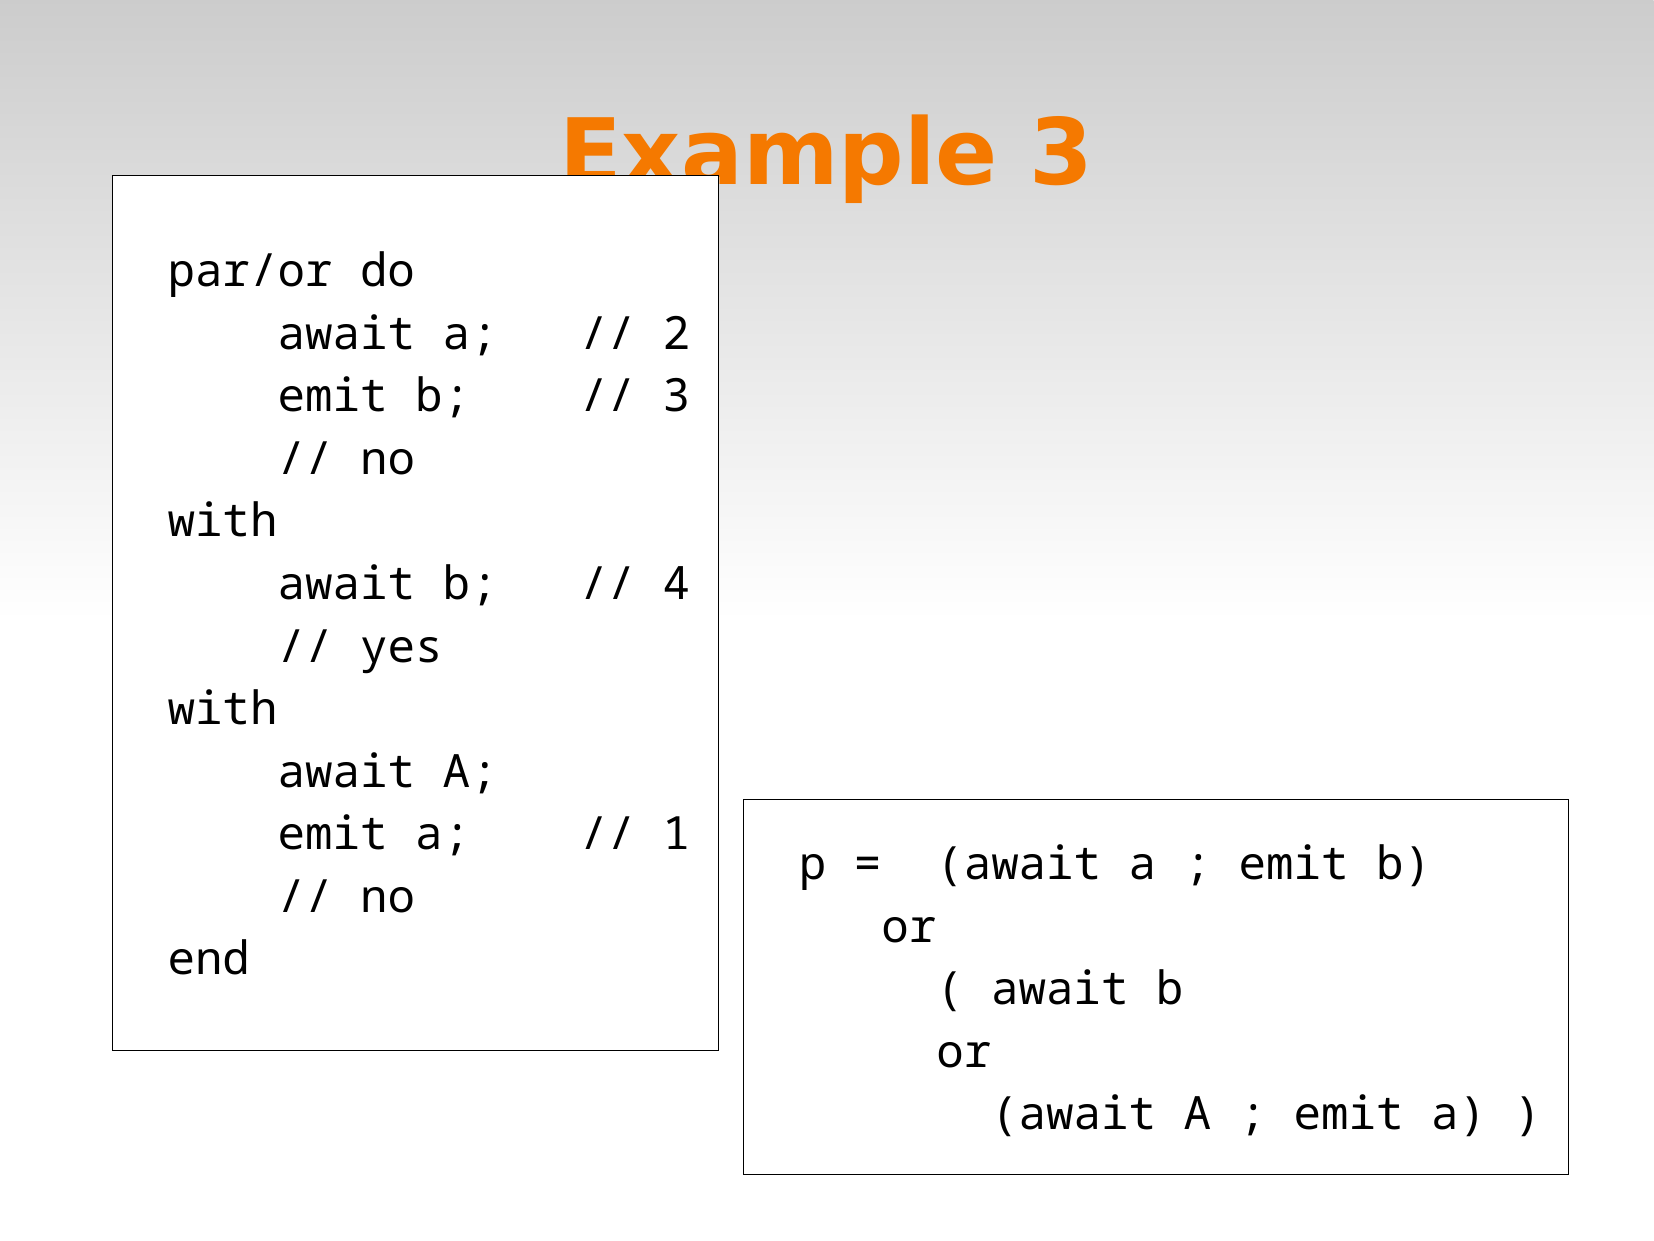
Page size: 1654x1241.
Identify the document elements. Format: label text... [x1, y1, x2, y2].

title Example 3 [82, 49, 1571, 257]
text_box par/or do await a; // 2 emit b; // 3 // no with await b; // 4 // yes with await A; emit a; // 1 // no end [112, 240, 719, 986]
text_box p = (await a ; emit b) or ( await b or (await A ; emit a) ) [743, 799, 1569, 1175]
